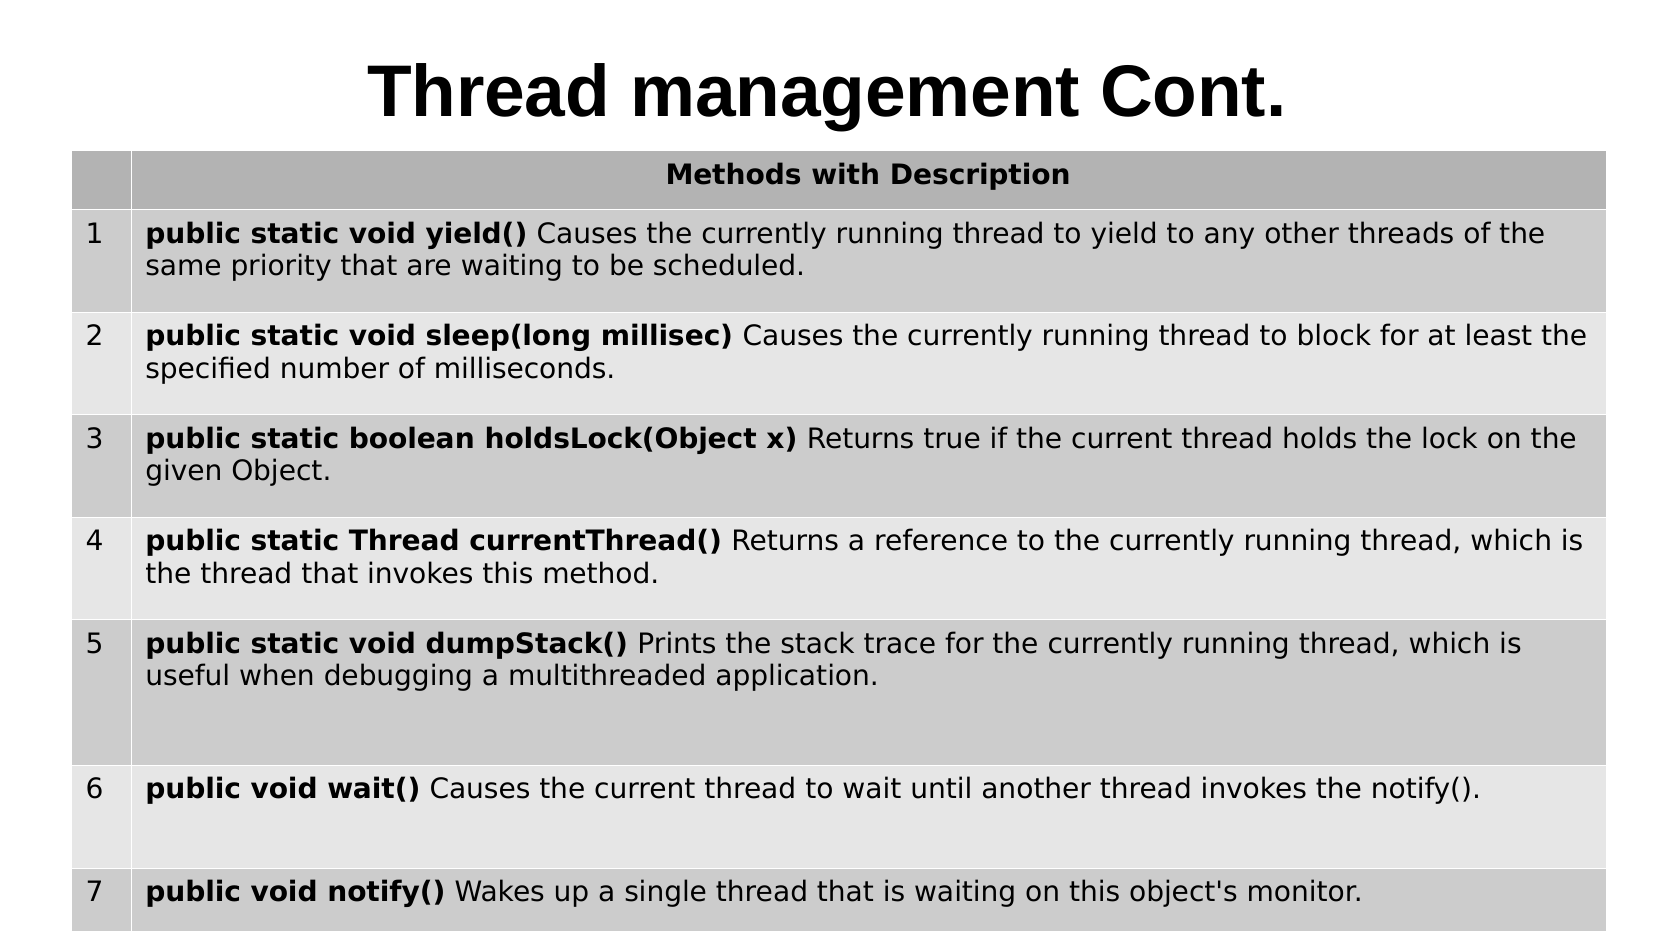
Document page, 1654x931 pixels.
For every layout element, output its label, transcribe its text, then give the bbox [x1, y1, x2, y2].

table_header [72, 151, 131, 209]
table_cell 5 [72, 620, 131, 765]
table_header Methods with Description [132, 151, 1606, 209]
table_cell 1 [72, 210, 131, 312]
table_cell public void notify() Wakes up a single thread that is waiting on this object's monitor. [132, 869, 1606, 931]
table_cell 7 [72, 869, 131, 931]
table_cell 2 [72, 313, 131, 414]
table_cell 6 [72, 766, 131, 868]
table_cell public static void dumpStack() Prints the stack trace for the currently running thread, which is useful when debugging a multithreaded application. [132, 620, 1606, 765]
table_cell 3 [72, 415, 131, 517]
table_cell public static Thread currentThread() Returns a reference to the currently running thread, which is the thread that invokes this method. [132, 518, 1606, 619]
table_cell public static boolean holdsLock(Object x) Returns true if the current thread holds the lock on the given Object. [132, 415, 1606, 517]
table_cell 4 [72, 518, 131, 619]
table_cell public static void sleep(long millisec) Causes the currently running thread to block for at least the specified number of milliseconds. [132, 313, 1606, 414]
title Thread management Cont. [82, 37, 1571, 147]
table_cell public static void yield() Causes the currently running thread to yield to any other threads of the same priority that are waiting to be scheduled. [132, 210, 1606, 312]
table_cell public void wait() Causes the current thread to wait until another thread invokes the notify(). [132, 766, 1606, 868]
